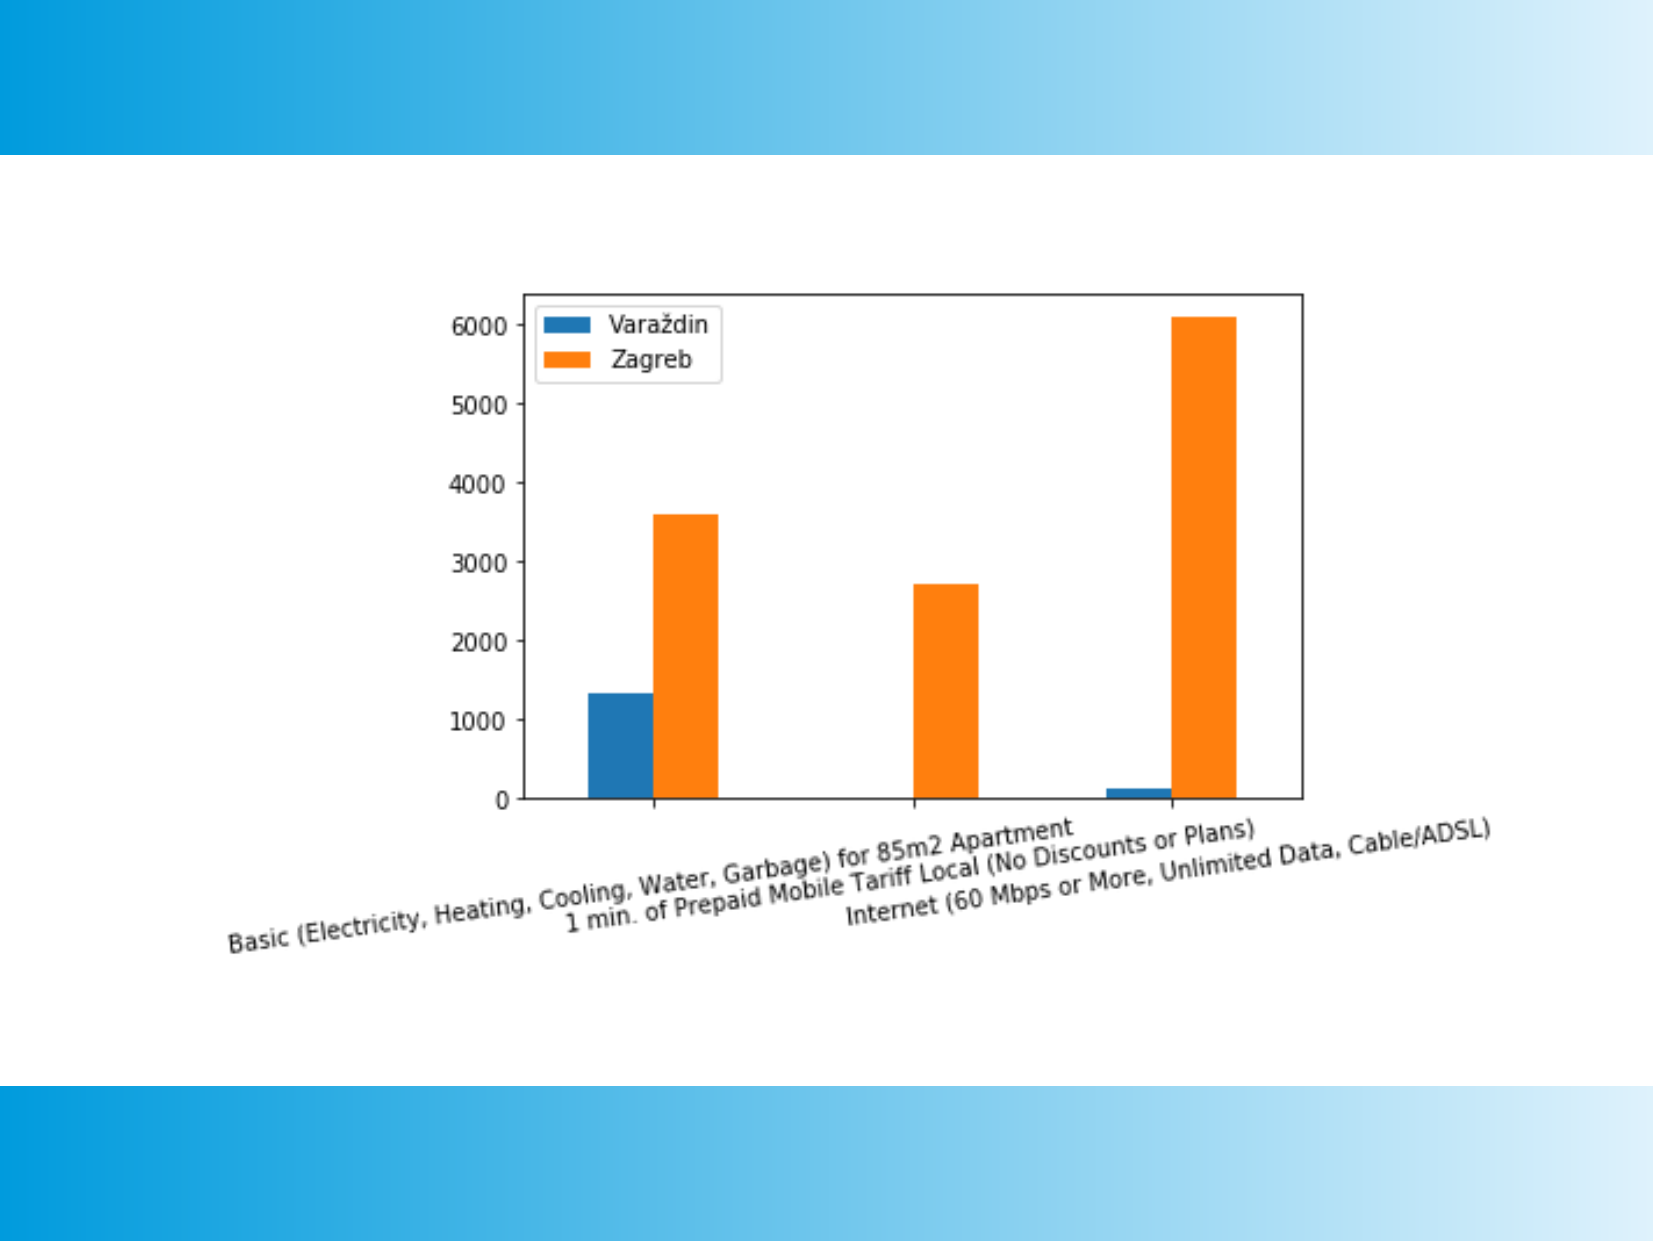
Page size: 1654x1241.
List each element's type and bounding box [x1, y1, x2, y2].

picture [210, 278, 1516, 976]
